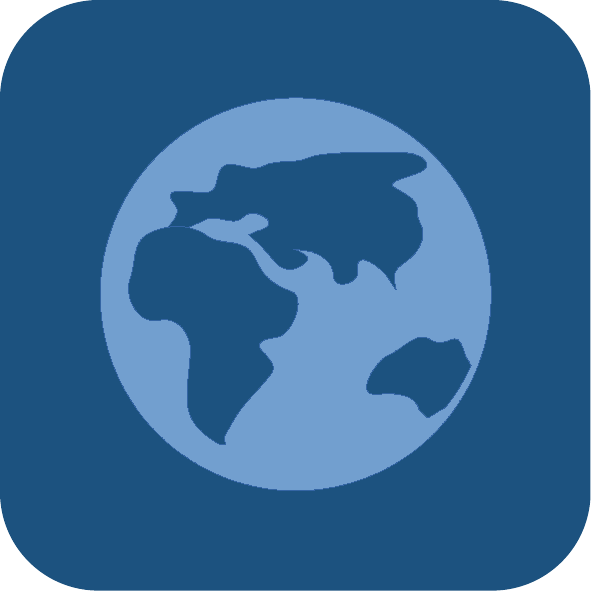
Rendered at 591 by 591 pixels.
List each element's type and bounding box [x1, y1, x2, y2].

text_box [0, 0, 591, 591]
